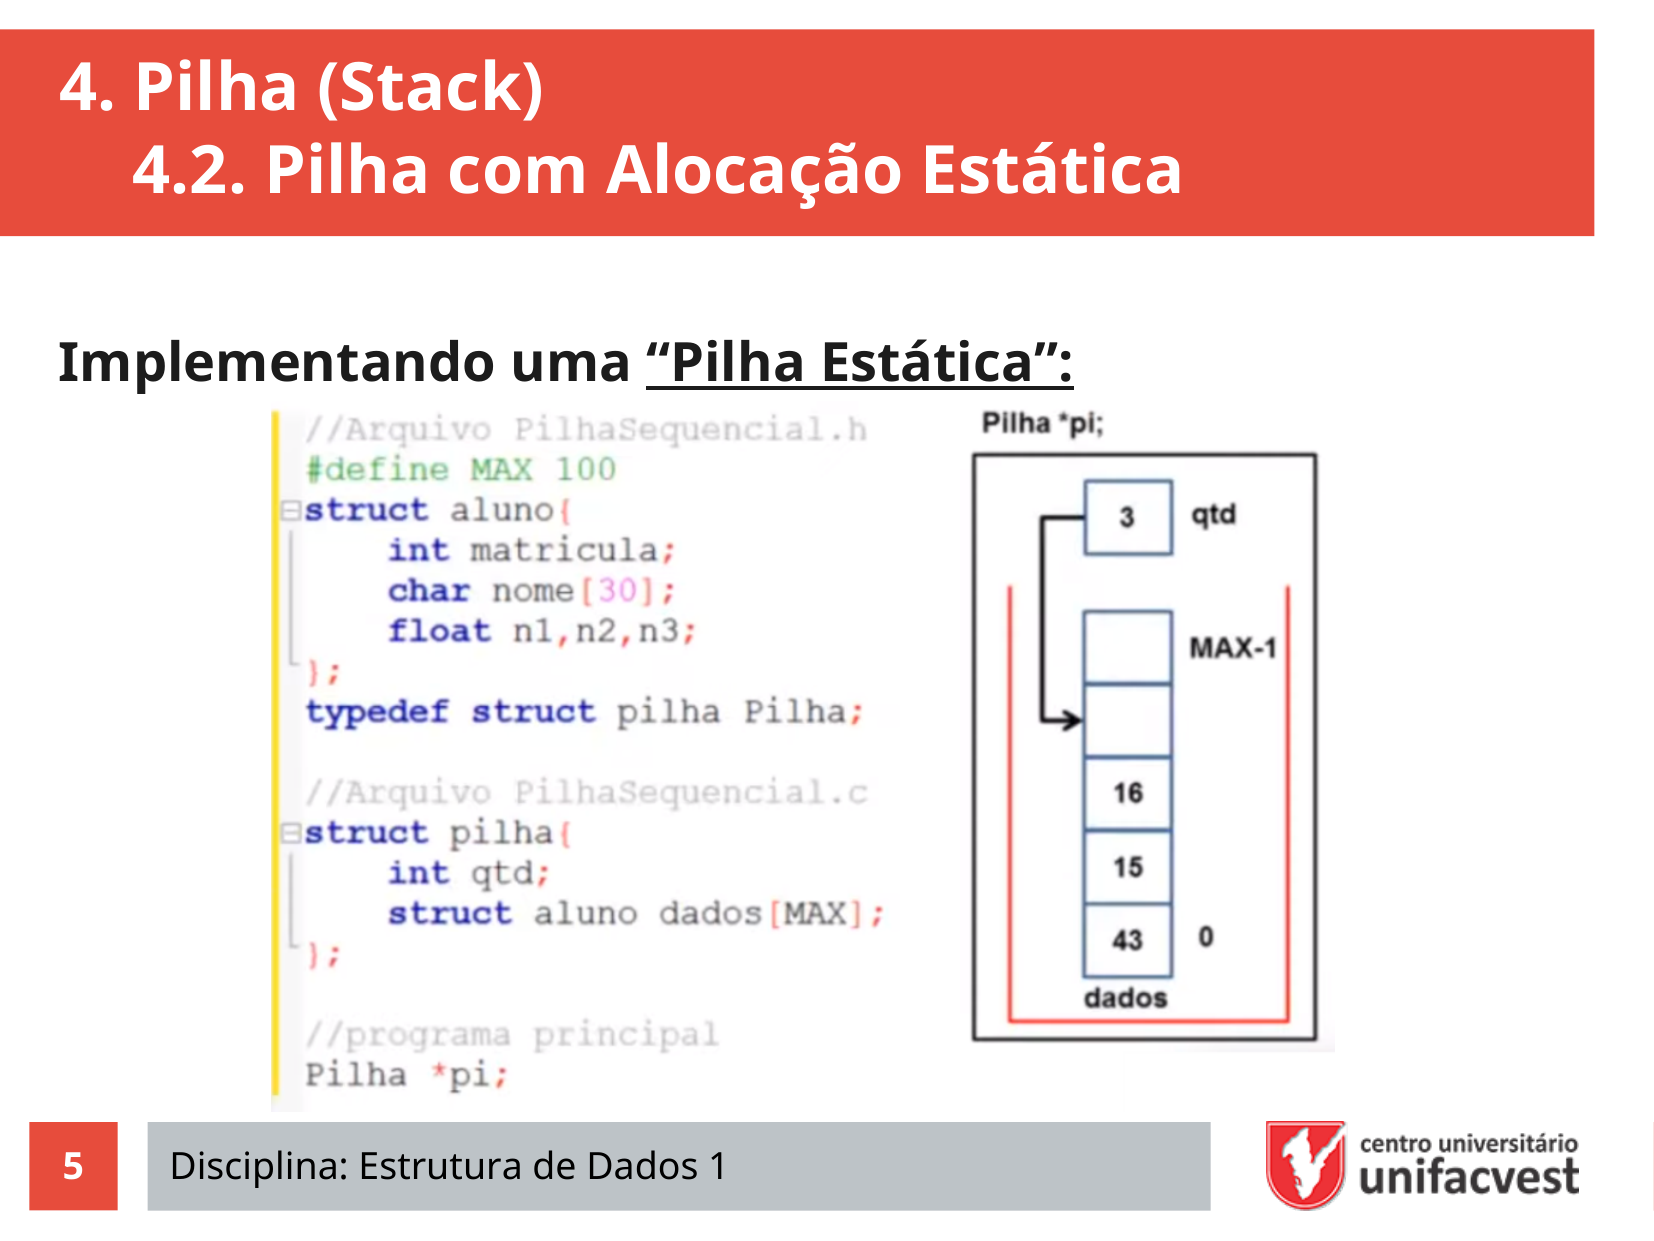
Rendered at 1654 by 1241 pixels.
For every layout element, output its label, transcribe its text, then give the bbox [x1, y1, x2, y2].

picture [271, 401, 1335, 1112]
text_box Disciplina: Estrutura de Dados 1 [154, 1132, 1205, 1196]
picture [1266, 1121, 1579, 1211]
list Implementando uma “Pilha Estática”: [59, 324, 1566, 1093]
title 4. Pilha (Stack) 4.2. Pilha com Alocação Estática [59, 59, 1595, 207]
text_box [1238, 1120, 1654, 1212]
